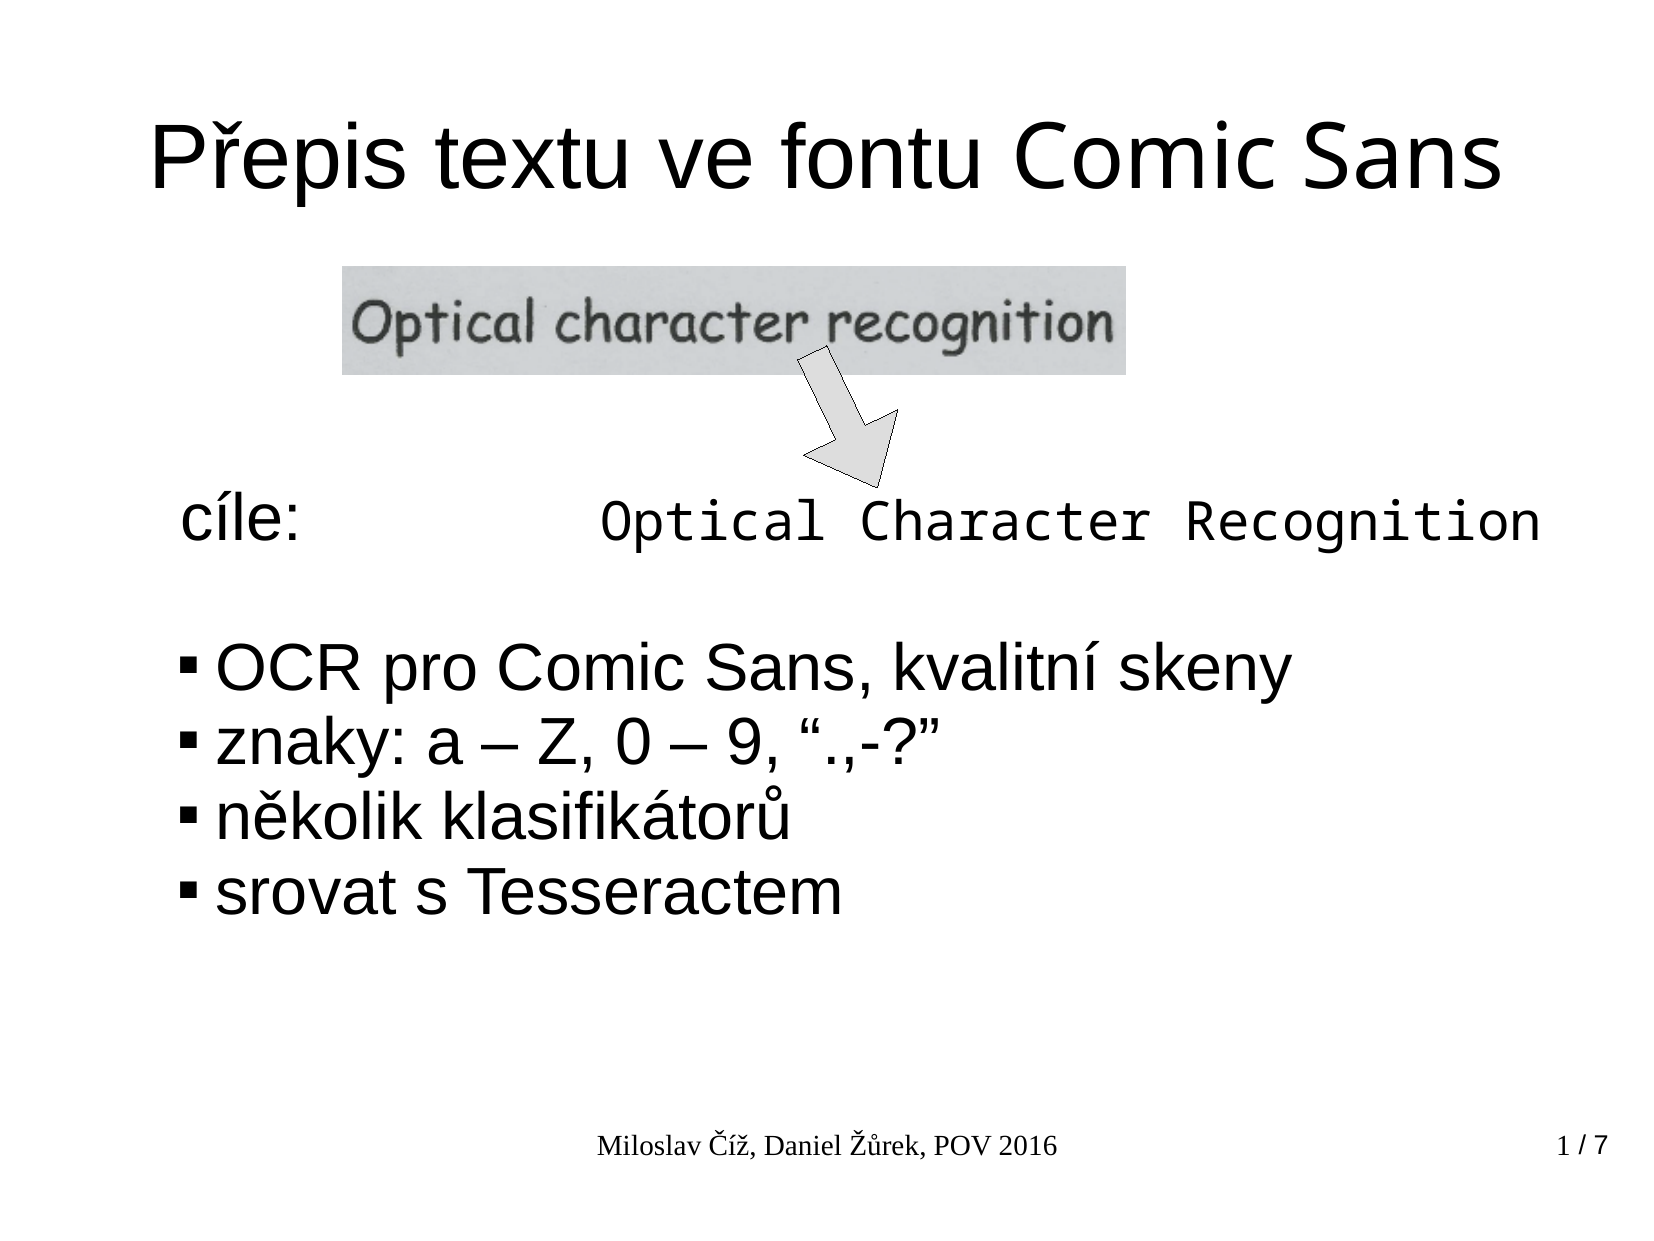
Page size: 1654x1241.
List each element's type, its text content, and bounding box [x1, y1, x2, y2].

text_box Optical Character Recognition [600, 480, 1636, 631]
text_box / 7 [1578, 1129, 1654, 1241]
picture [342, 266, 1126, 376]
text_box [797, 345, 898, 488]
title Přepis textu ve fontu Comic Sans [82, 49, 1571, 257]
subtitle cíle: OCR pro Comic Sans, kvalitní skeny znaky: a – Z, 0 – 9, “.,-?” několik klasifikátorů srovat s Tesseractem [180, 480, 1516, 1200]
